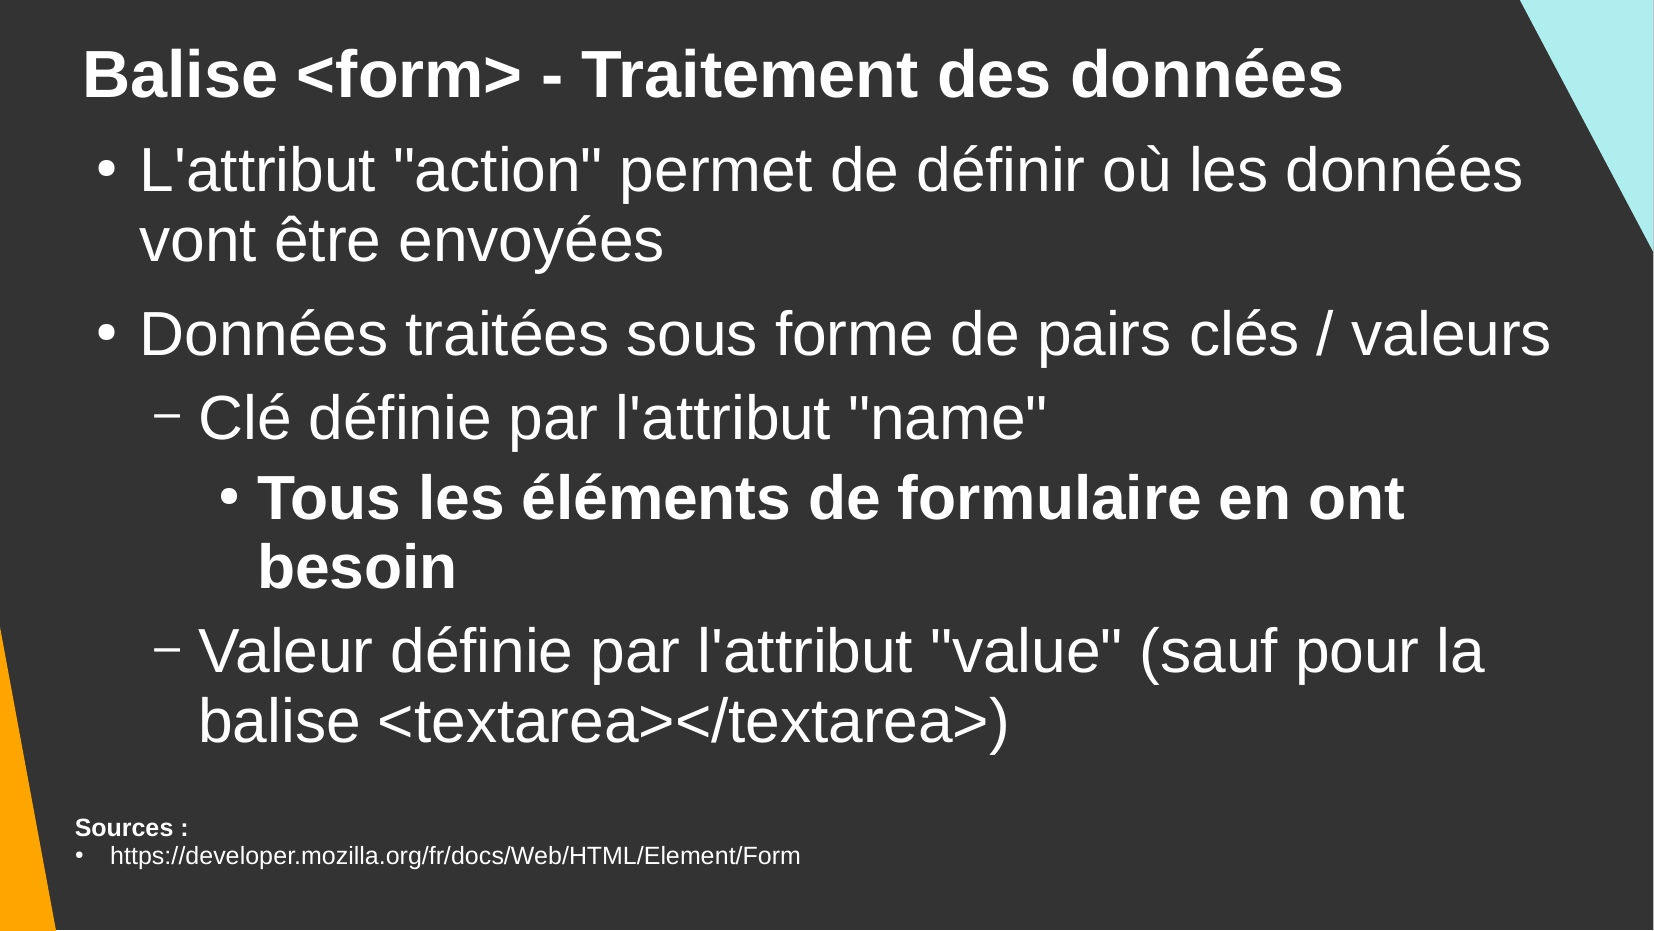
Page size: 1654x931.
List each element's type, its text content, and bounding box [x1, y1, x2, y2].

title Balise <form> - Traitement des données [82, 37, 1571, 114]
text_box [1519, 0, 1654, 254]
text_box [0, 627, 57, 931]
list L'attribut "action" permet de définir où les données vont être envoyées Données traitées sous forme de pairs clés / valeurs Clé définie par l'attribut "name" Tous les éléments de formulaire en ont besoin Valeur définie par l'attribut "value" (sauf pour la balise <textarea></textarea>) [80, 135, 1605, 756]
text_box Sources : https://developer.mozilla.org/fr/docs/Web/HTML/Element/Form [60, 806, 1546, 877]
